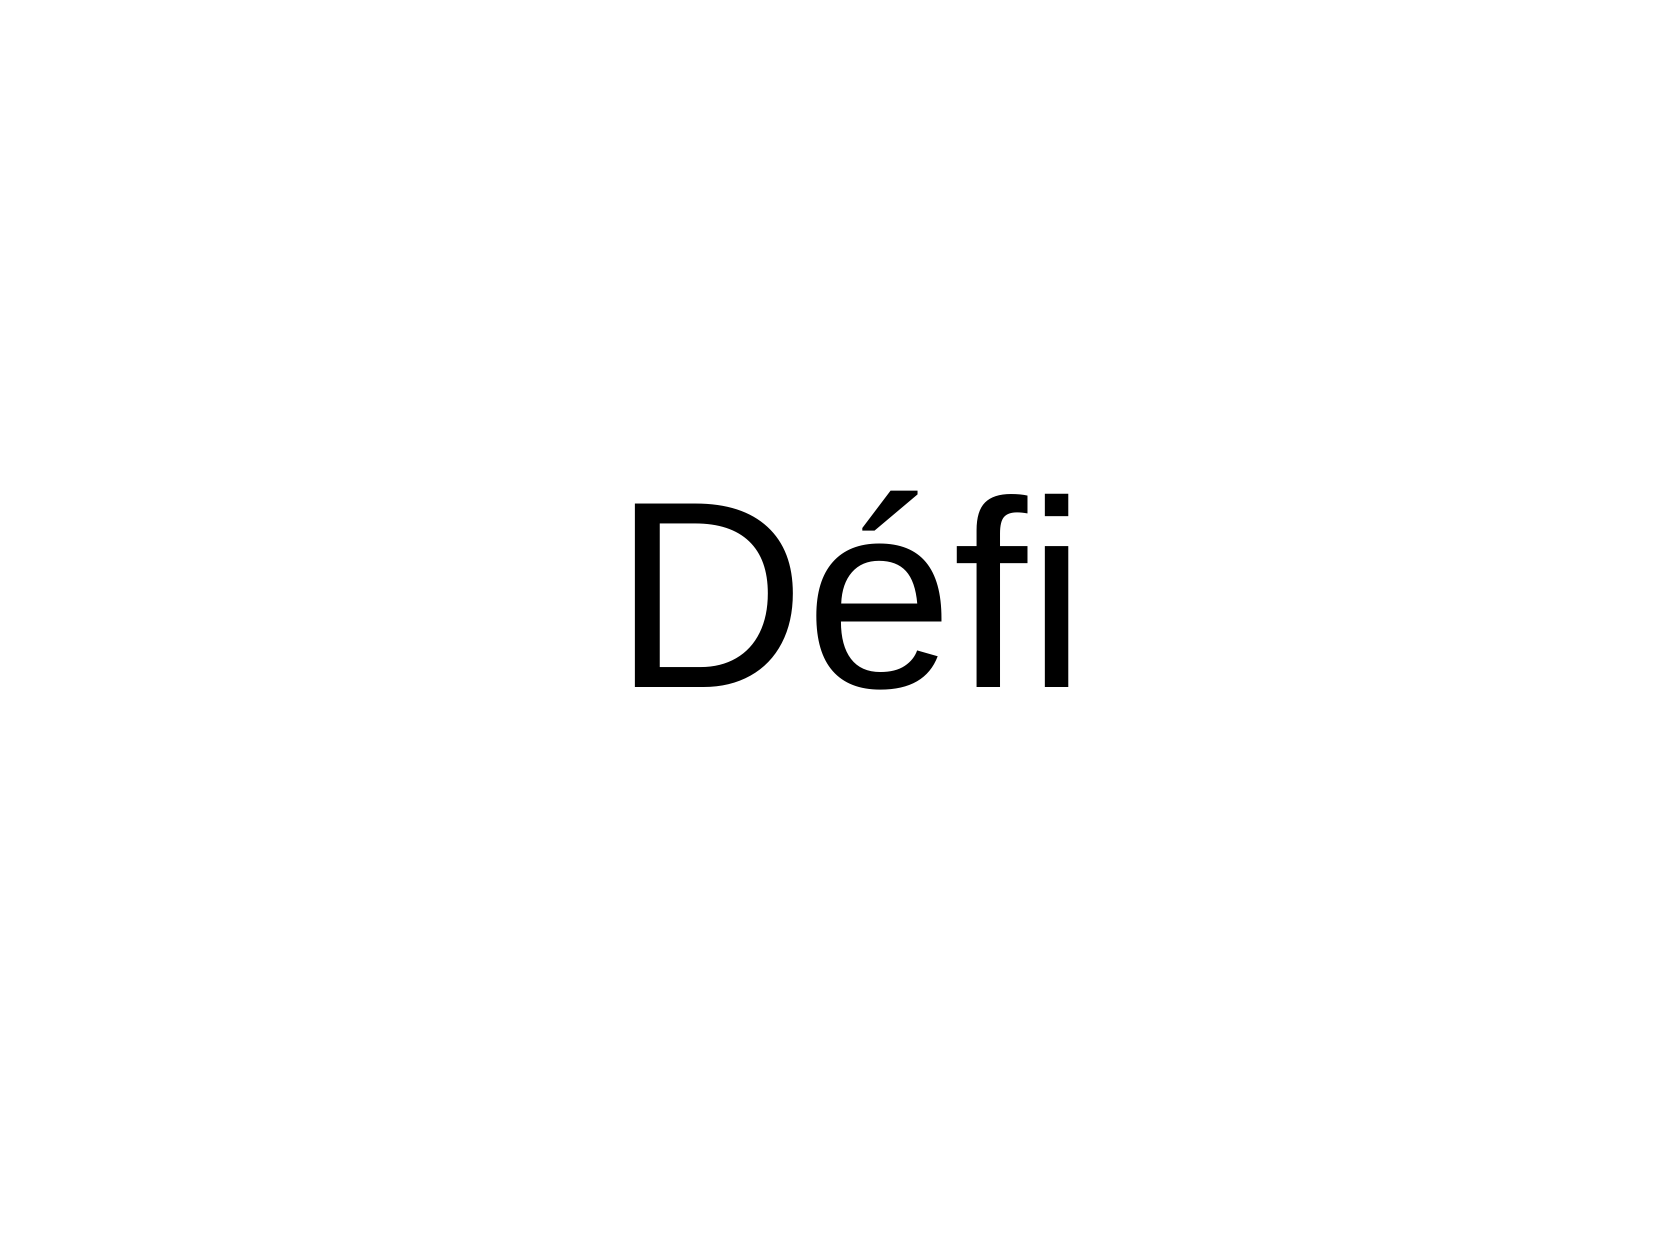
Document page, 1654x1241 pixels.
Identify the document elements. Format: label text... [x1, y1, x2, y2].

title Défi [188, 0, 1512, 1241]
